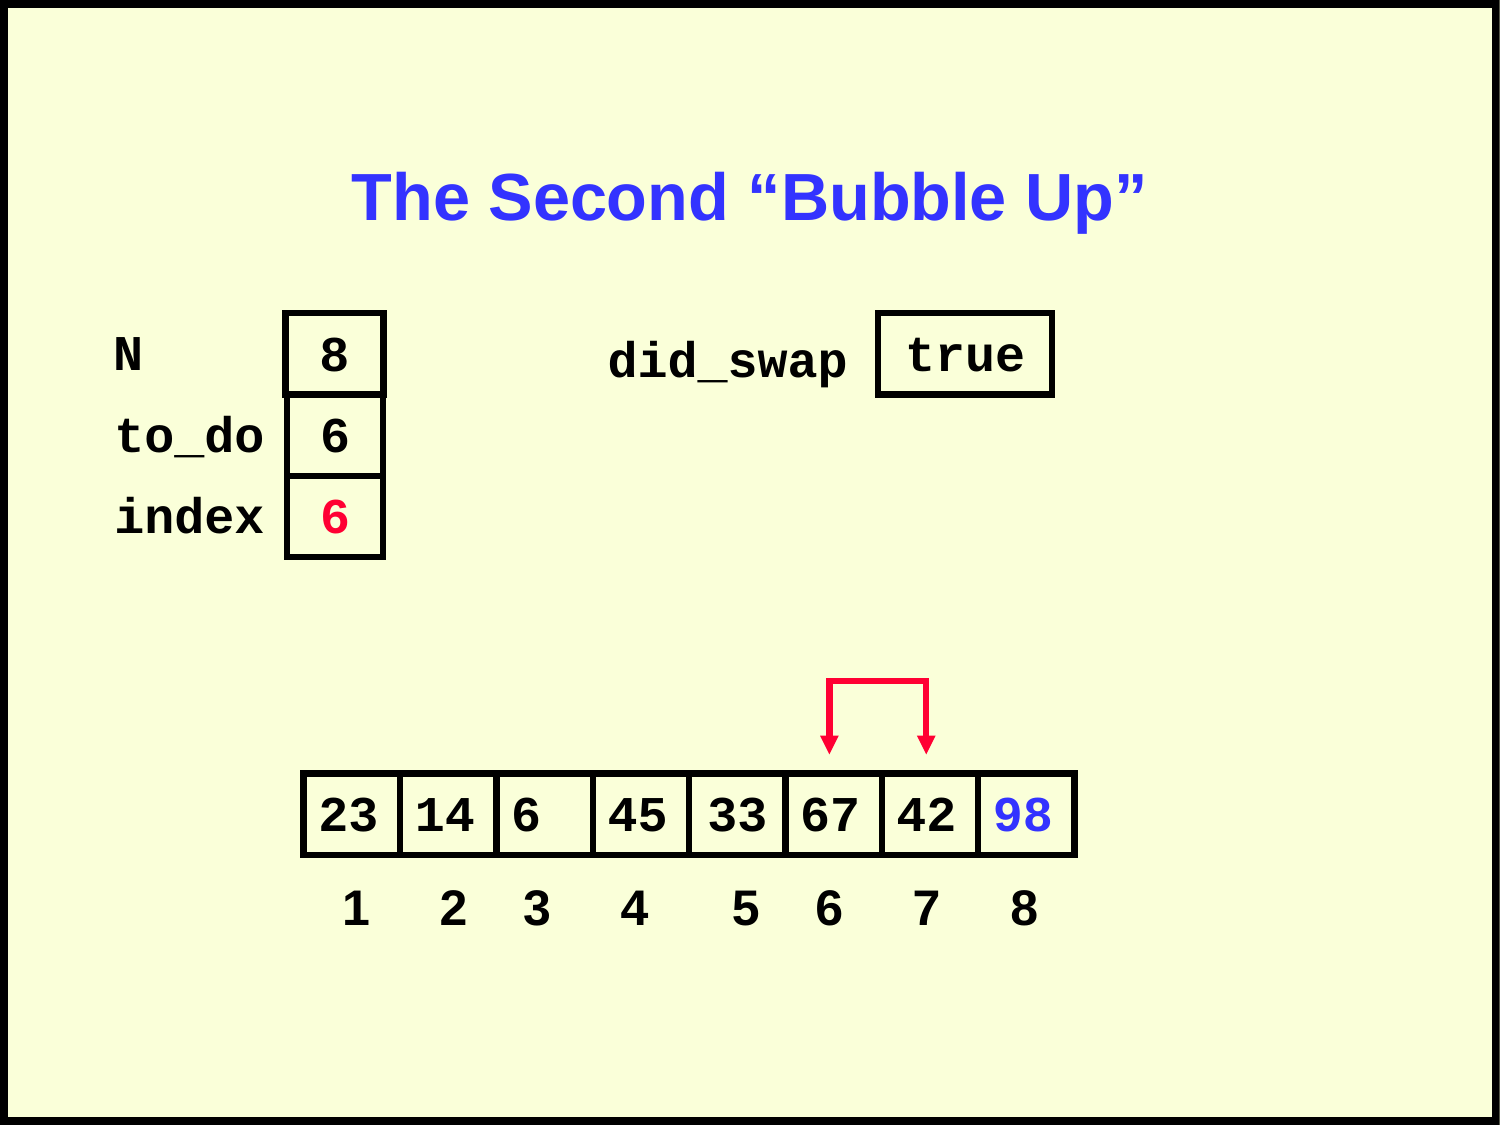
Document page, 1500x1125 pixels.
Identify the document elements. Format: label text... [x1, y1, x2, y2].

text_box did_swap [592, 319, 877, 395]
text_box 23 [303, 773, 400, 855]
text_box 6 [497, 773, 592, 855]
text_box 6 [286, 395, 384, 475]
text_box 98 [978, 773, 1075, 855]
text_box 1 2 3 4 5 6 7 8 [327, 868, 1055, 944]
text_box 45 [592, 773, 689, 855]
text_box 42 [881, 773, 978, 855]
text_box 8 [285, 313, 384, 395]
text_box 6 [286, 475, 384, 558]
text_box N [98, 313, 279, 389]
text_box to_do [99, 394, 280, 470]
title The Second “Bubble Up” [112, 99, 1388, 288]
text_box 67 [786, 773, 881, 855]
text_box true [877, 313, 1053, 395]
text_box index [99, 475, 280, 552]
text_box 33 [689, 773, 786, 855]
text_box 14 [400, 773, 497, 855]
